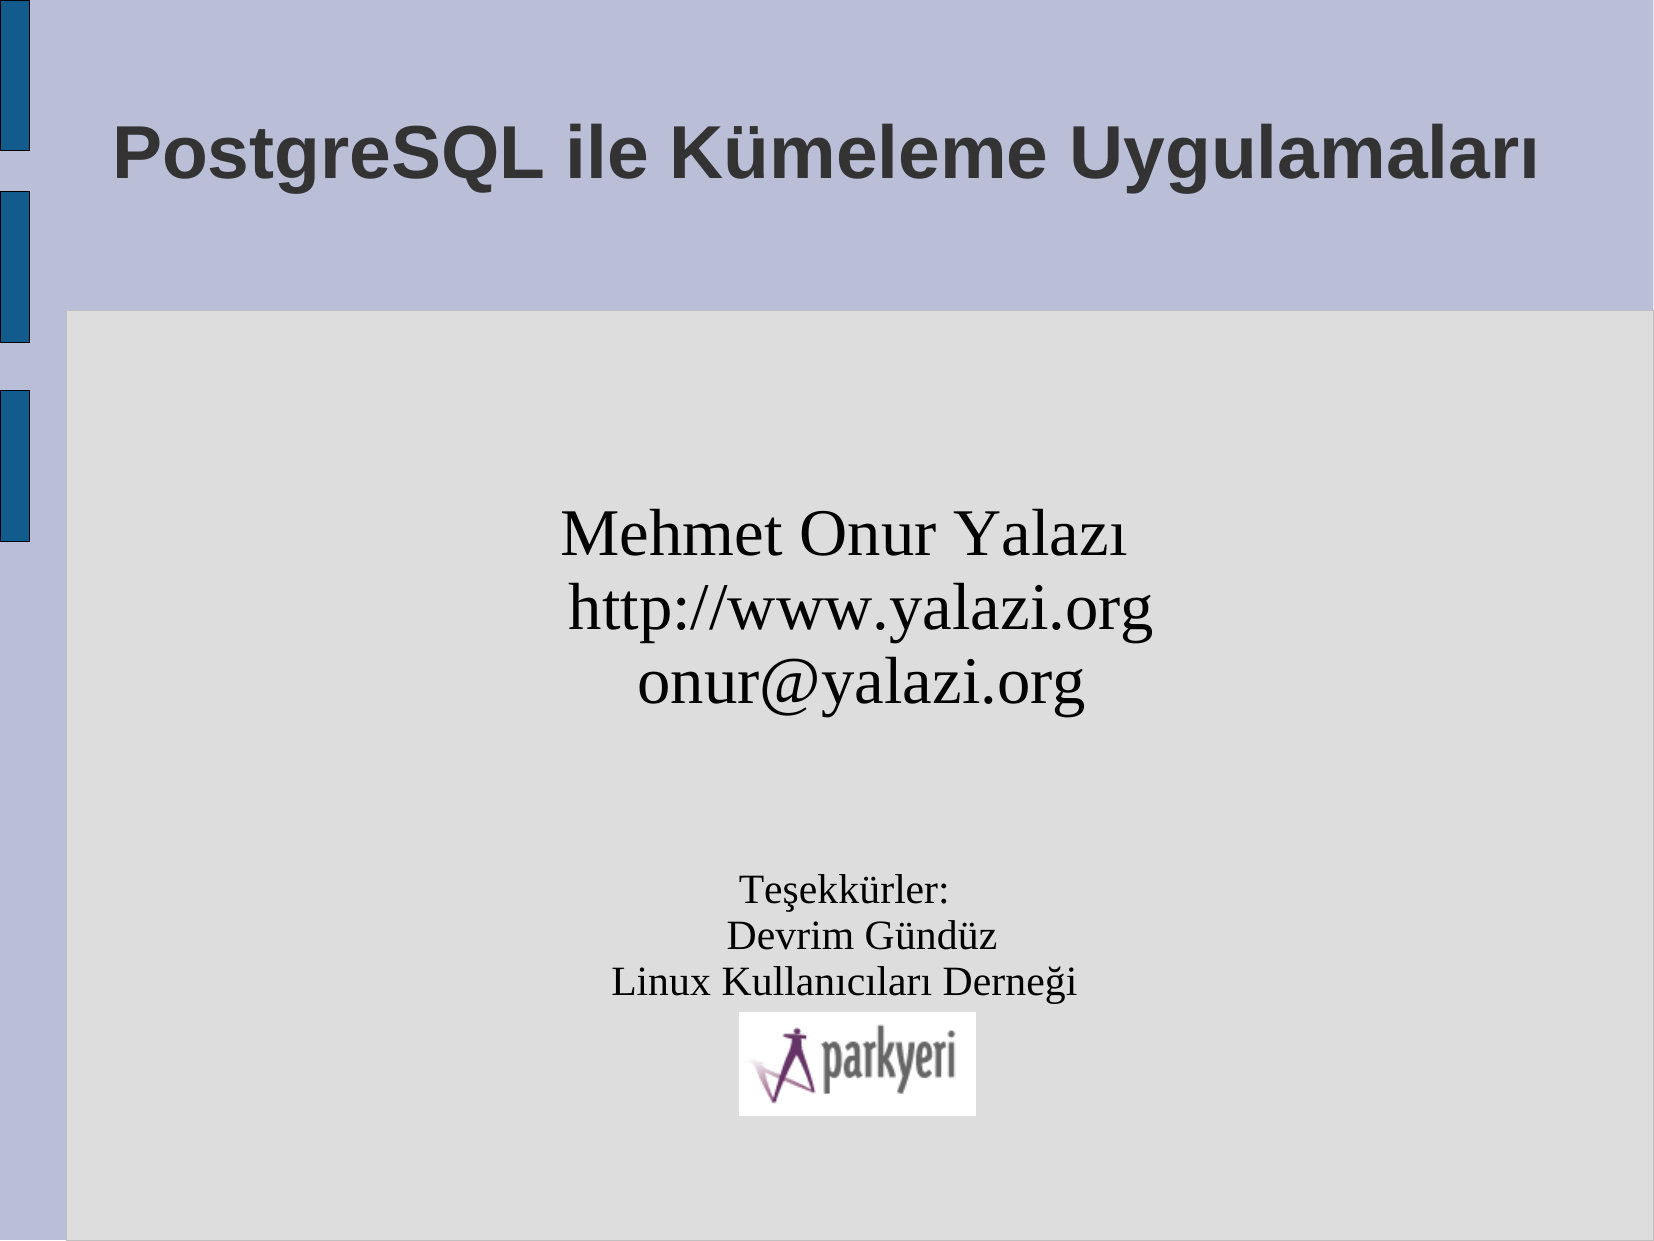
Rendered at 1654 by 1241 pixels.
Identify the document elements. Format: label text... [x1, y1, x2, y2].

title PostgreSQL ile Kümeleme Uygulamaları [82, 56, 1571, 250]
subtitle Mehmet Onur Yalazı http://www.yalazi.org onur@yalazi.org Teşekkürler: Devrim Gündüz Linux Kullanıcıları Derneği [82, 297, 1571, 1102]
picture [739, 1012, 976, 1116]
